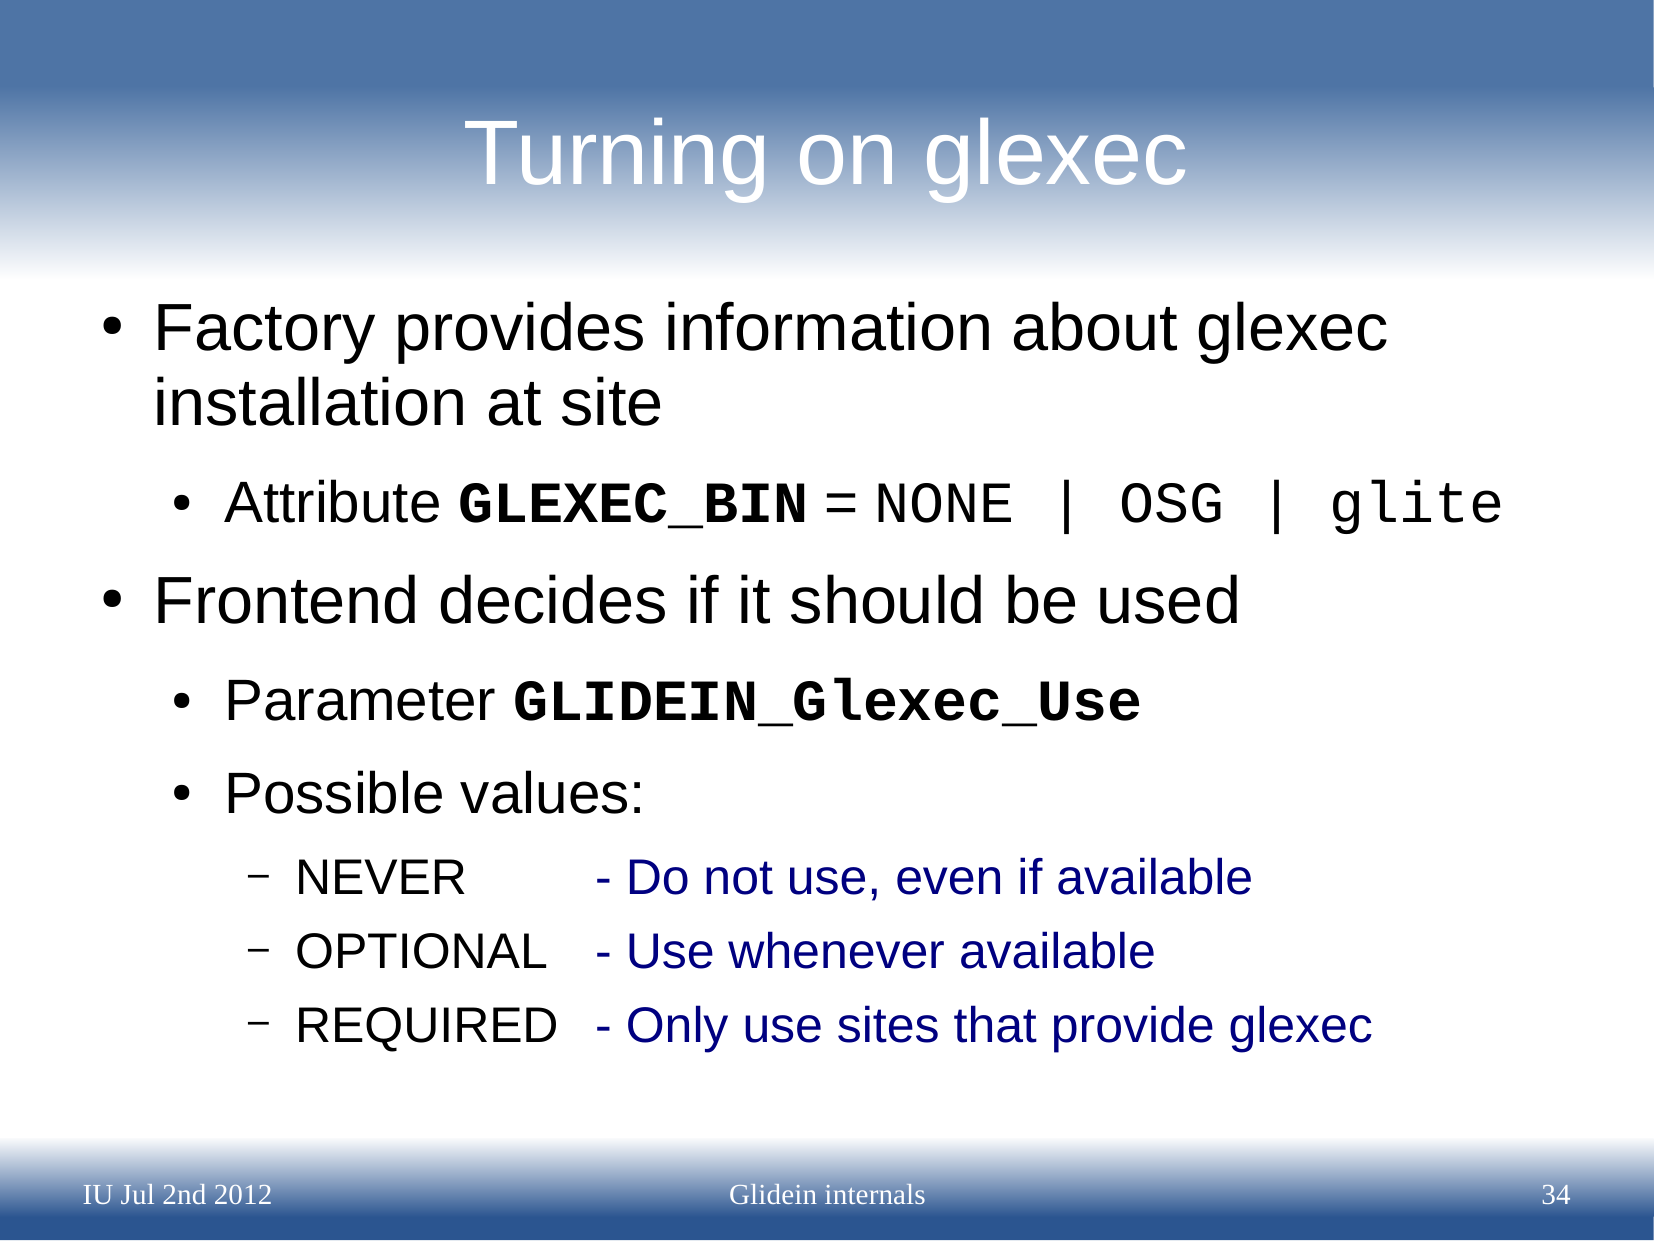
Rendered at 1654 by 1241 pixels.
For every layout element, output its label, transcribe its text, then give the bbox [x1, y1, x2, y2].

title Turning on glexec [82, 56, 1571, 250]
list Factory provides information about glexec installation at site Attribute GLEXEC_BIN = NONE | OSG | glite Frontend decides if it should be used Parameter GLIDEIN_Glexec_Use Possible values: NEVER - Do not use, even if available OPTIONAL - Use whenever available REQUIRED - Only use sites that provide glexec [82, 290, 1571, 1109]
